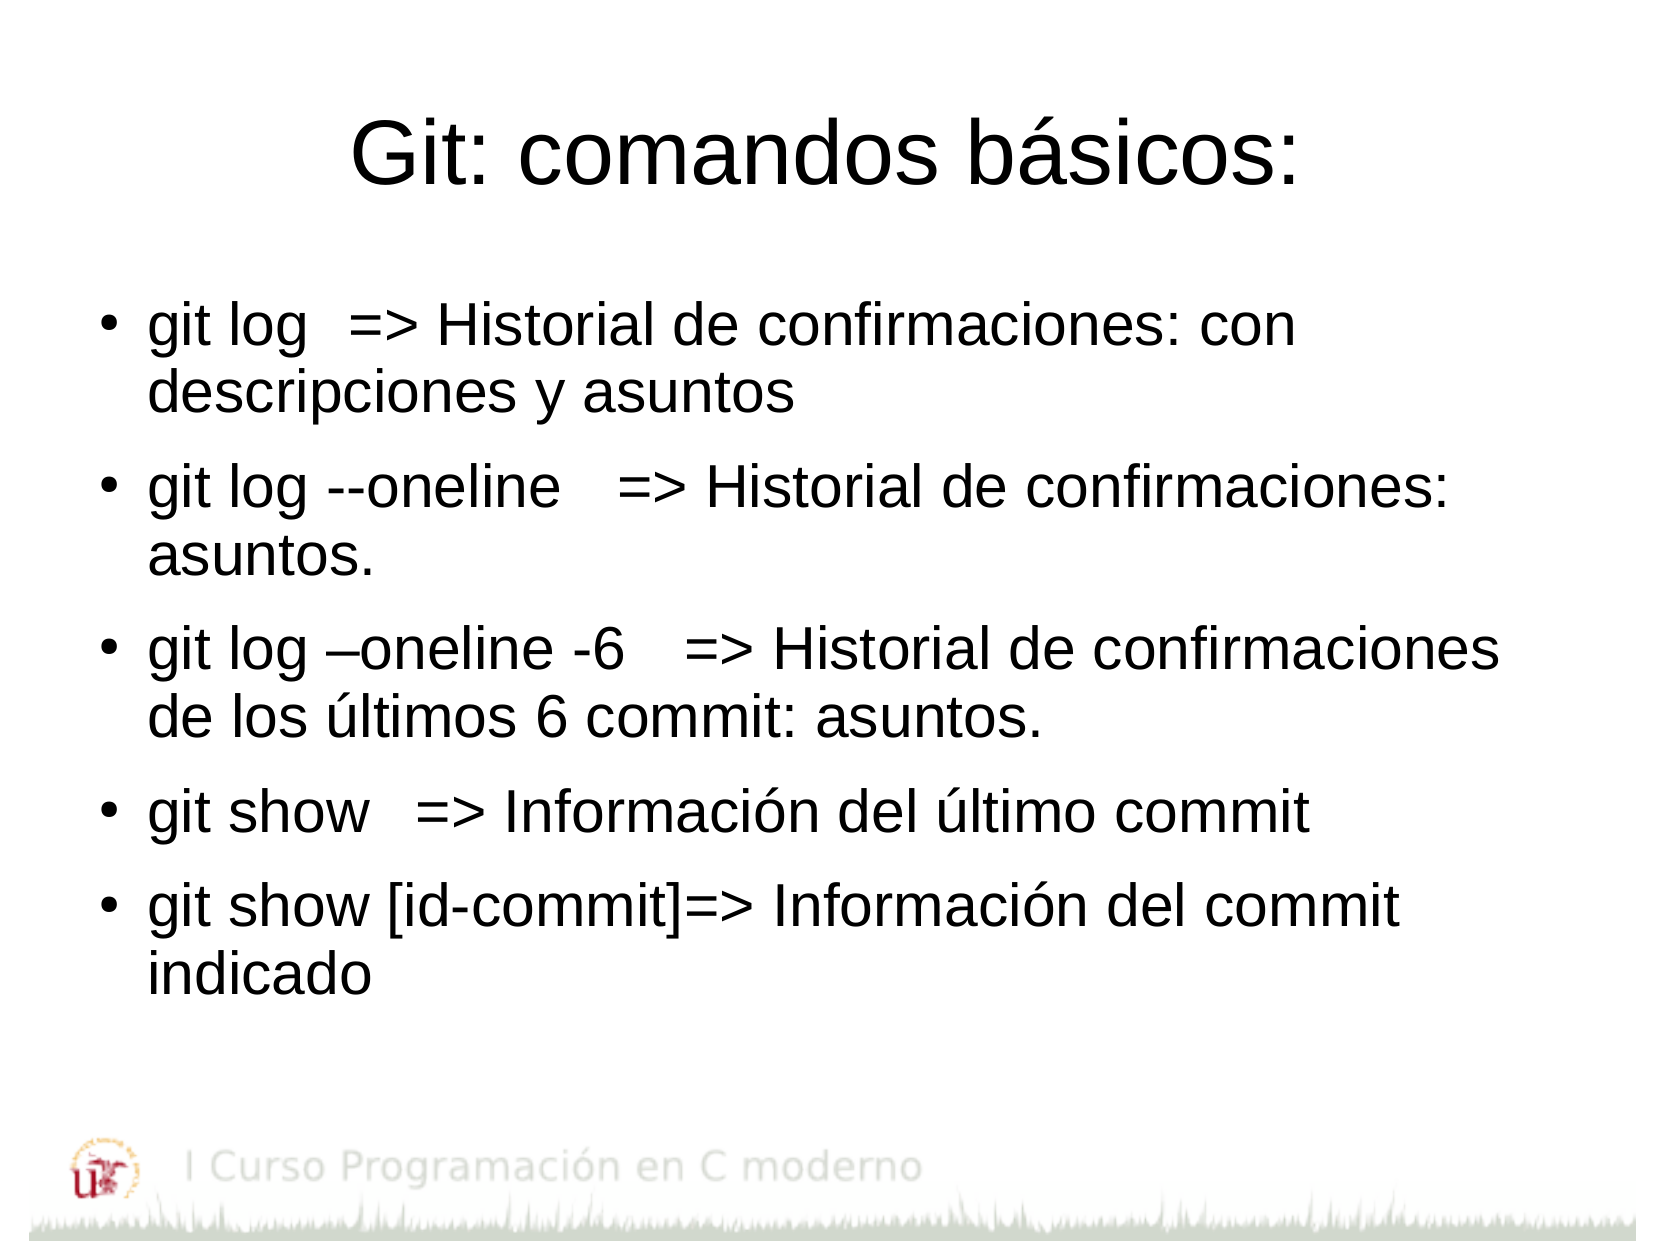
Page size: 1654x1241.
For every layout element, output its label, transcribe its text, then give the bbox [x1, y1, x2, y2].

title Git: comandos básicos: [82, 49, 1571, 257]
picture [29, 1133, 1636, 1241]
list git log => Historial de confirmaciones: con descripciones y asuntos git log --oneline => Historial de confirmaciones: asuntos. git log –oneline -6 => Historial de confirmaciones de los últimos 6 commit: asuntos. git show => Información del último commit git show [id-commit] => Información del commit indicado [82, 290, 1538, 1010]
